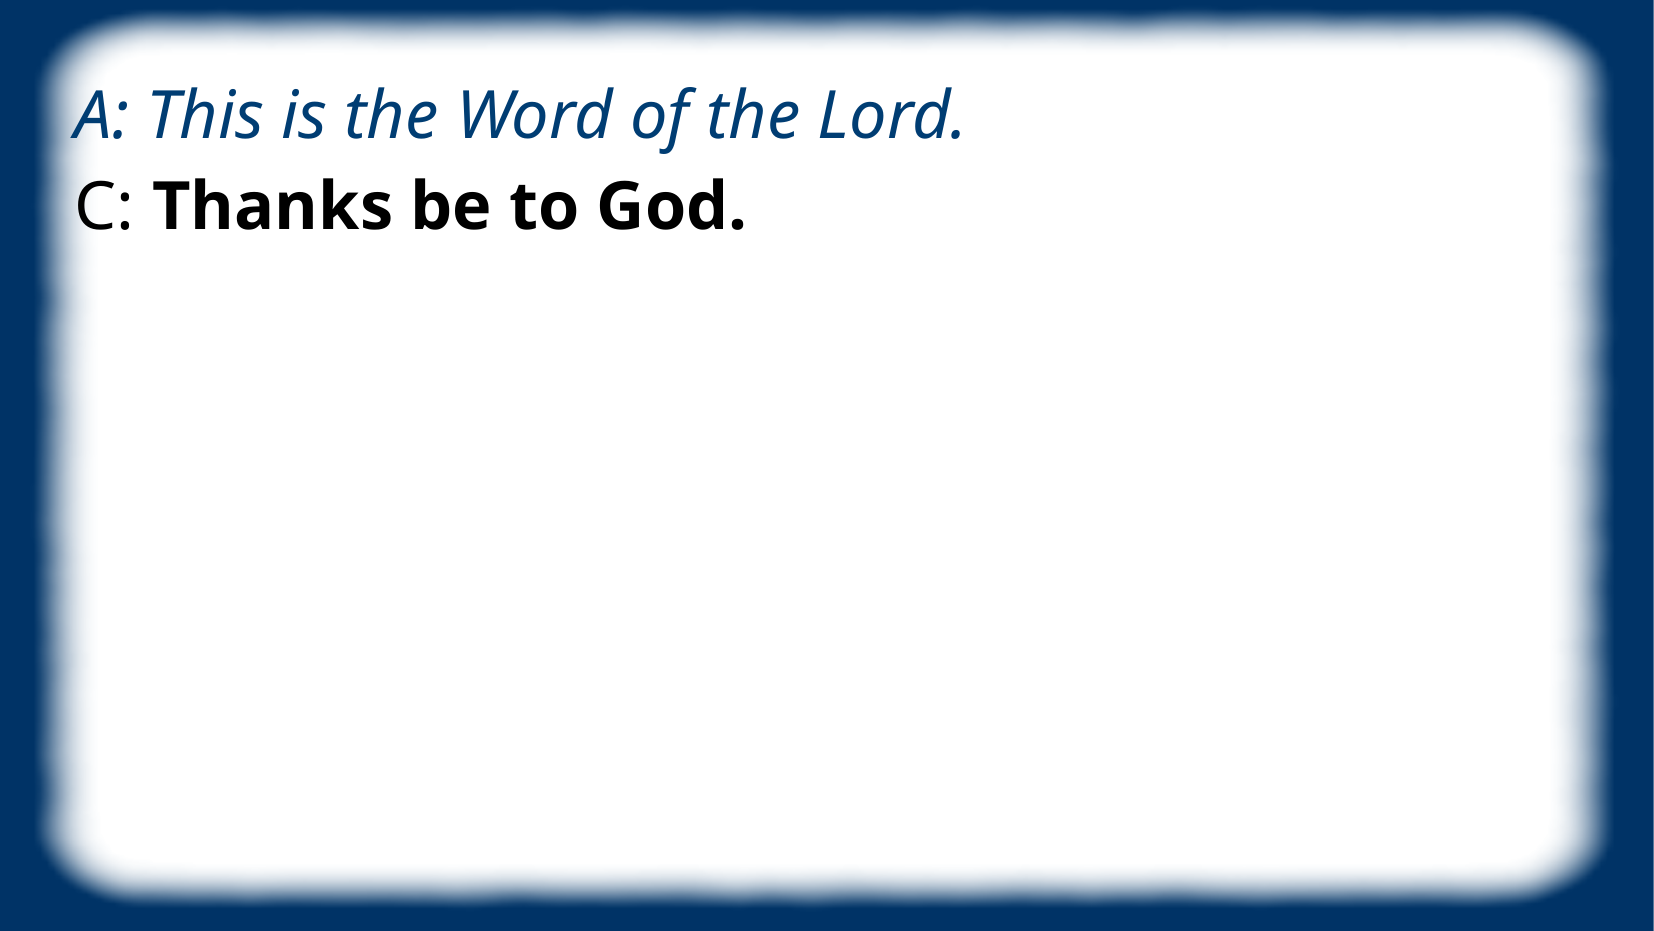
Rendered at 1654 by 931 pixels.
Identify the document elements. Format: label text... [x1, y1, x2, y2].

picture [0, 0, 1654, 931]
text_box A: This is the Word of the Lord. C: Thanks be to God. [60, 60, 1576, 253]
